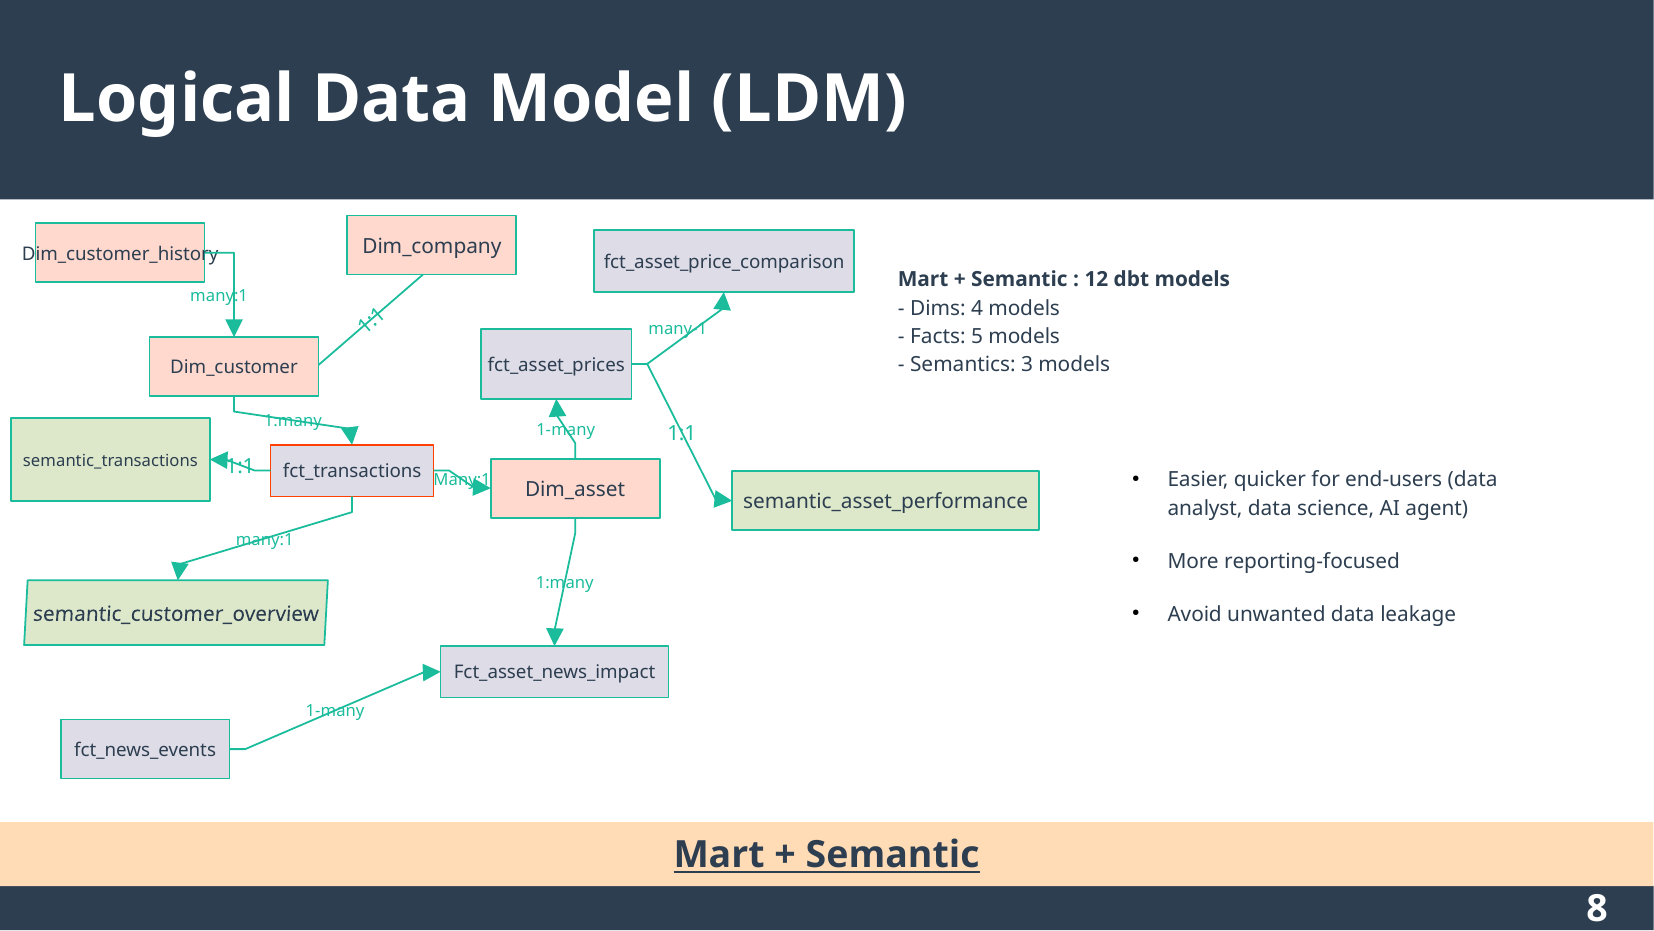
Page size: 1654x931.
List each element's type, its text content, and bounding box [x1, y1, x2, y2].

text_box fct_asset_prices [481, 328, 632, 399]
text_box fct_transactions [270, 444, 434, 497]
text_box semantic_transactions [11, 417, 210, 502]
text_box Dim_customer [149, 336, 319, 396]
text_box Mart + Semantic [0, 822, 1654, 887]
text_box semantic_customer_overview [24, 580, 328, 646]
text_box fct_news_events [60, 719, 230, 779]
text_box Easier, quicker for end-users (data analyst, data science, AI agent) More reporting-focused Avoid unwanted data leakage [1117, 457, 1532, 635]
text_box Fct_asset_news_impact [440, 646, 669, 698]
text_box Dim_asset [490, 458, 660, 518]
text_box fct_asset_price_comparison [593, 229, 854, 293]
title Logical Data Model (LDM) [59, 37, 1595, 155]
text_box semantic_asset_performance [732, 471, 1040, 531]
text_box Mart + Semantic : 12 dbt models - Dims: 4 models - Facts: 5 models - Semantics: 3 models [883, 237, 1345, 406]
text_box Dim_company [347, 215, 517, 275]
text_box Dim_customer_history [35, 223, 205, 283]
